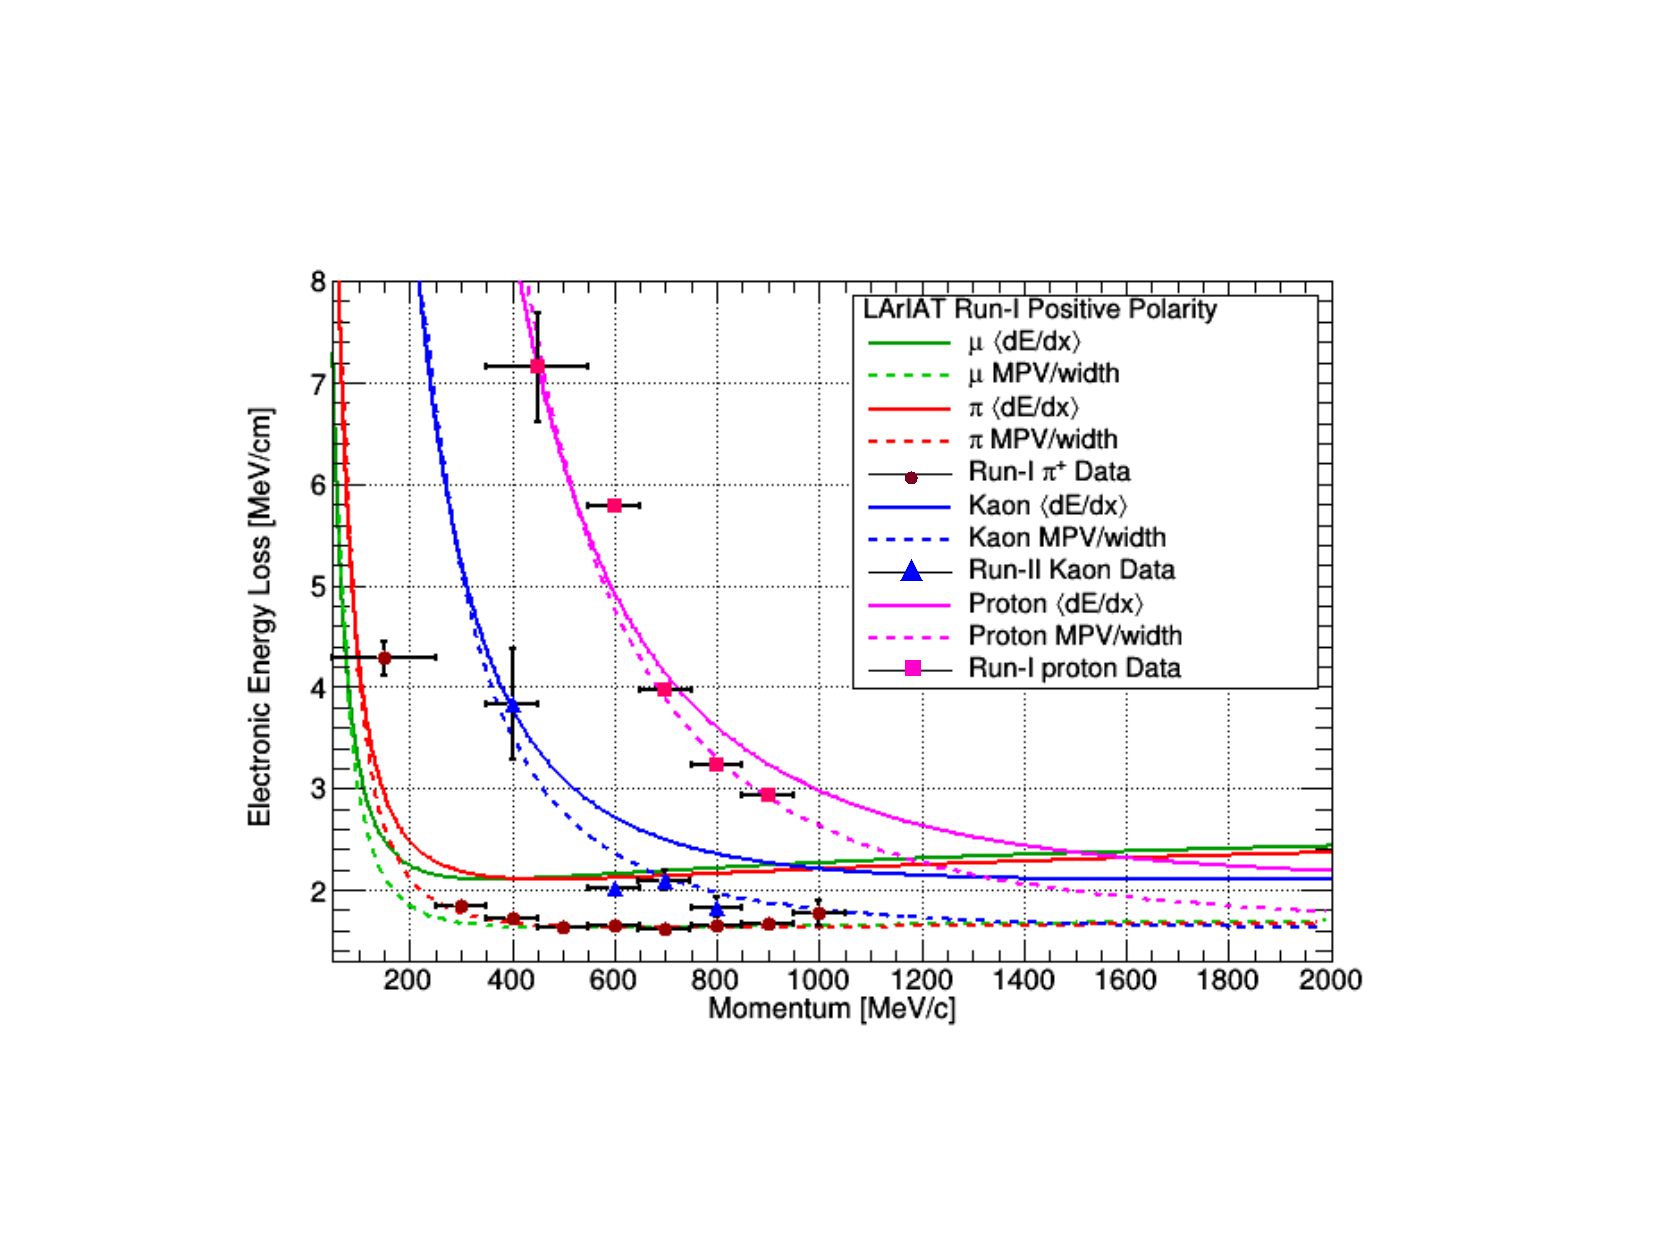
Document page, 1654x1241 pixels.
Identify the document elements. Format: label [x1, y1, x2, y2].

picture [209, 197, 1457, 1048]
text_box [905, 471, 918, 484]
text_box [900, 559, 923, 581]
text_box [905, 660, 921, 676]
